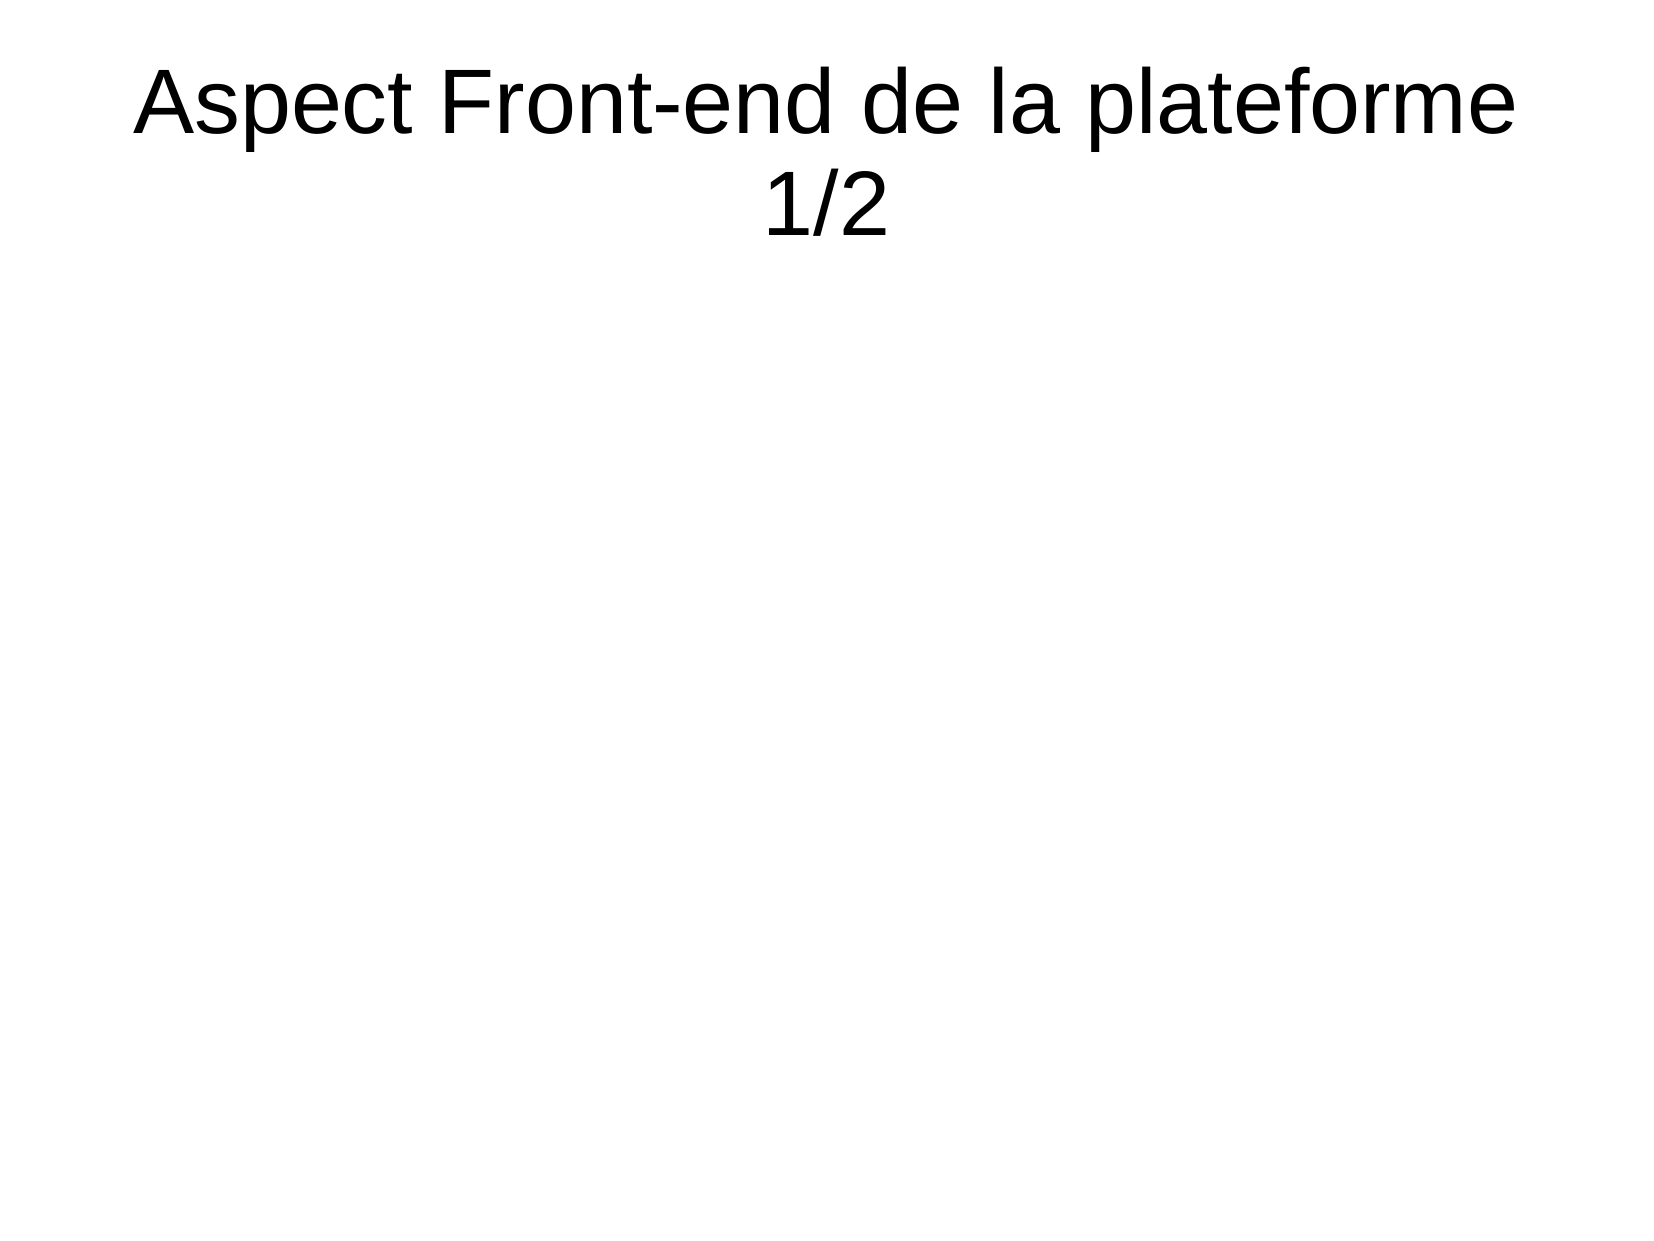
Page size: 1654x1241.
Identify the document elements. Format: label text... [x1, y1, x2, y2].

title Aspect Front-end de la plateforme 1/2 [82, 49, 1571, 257]
